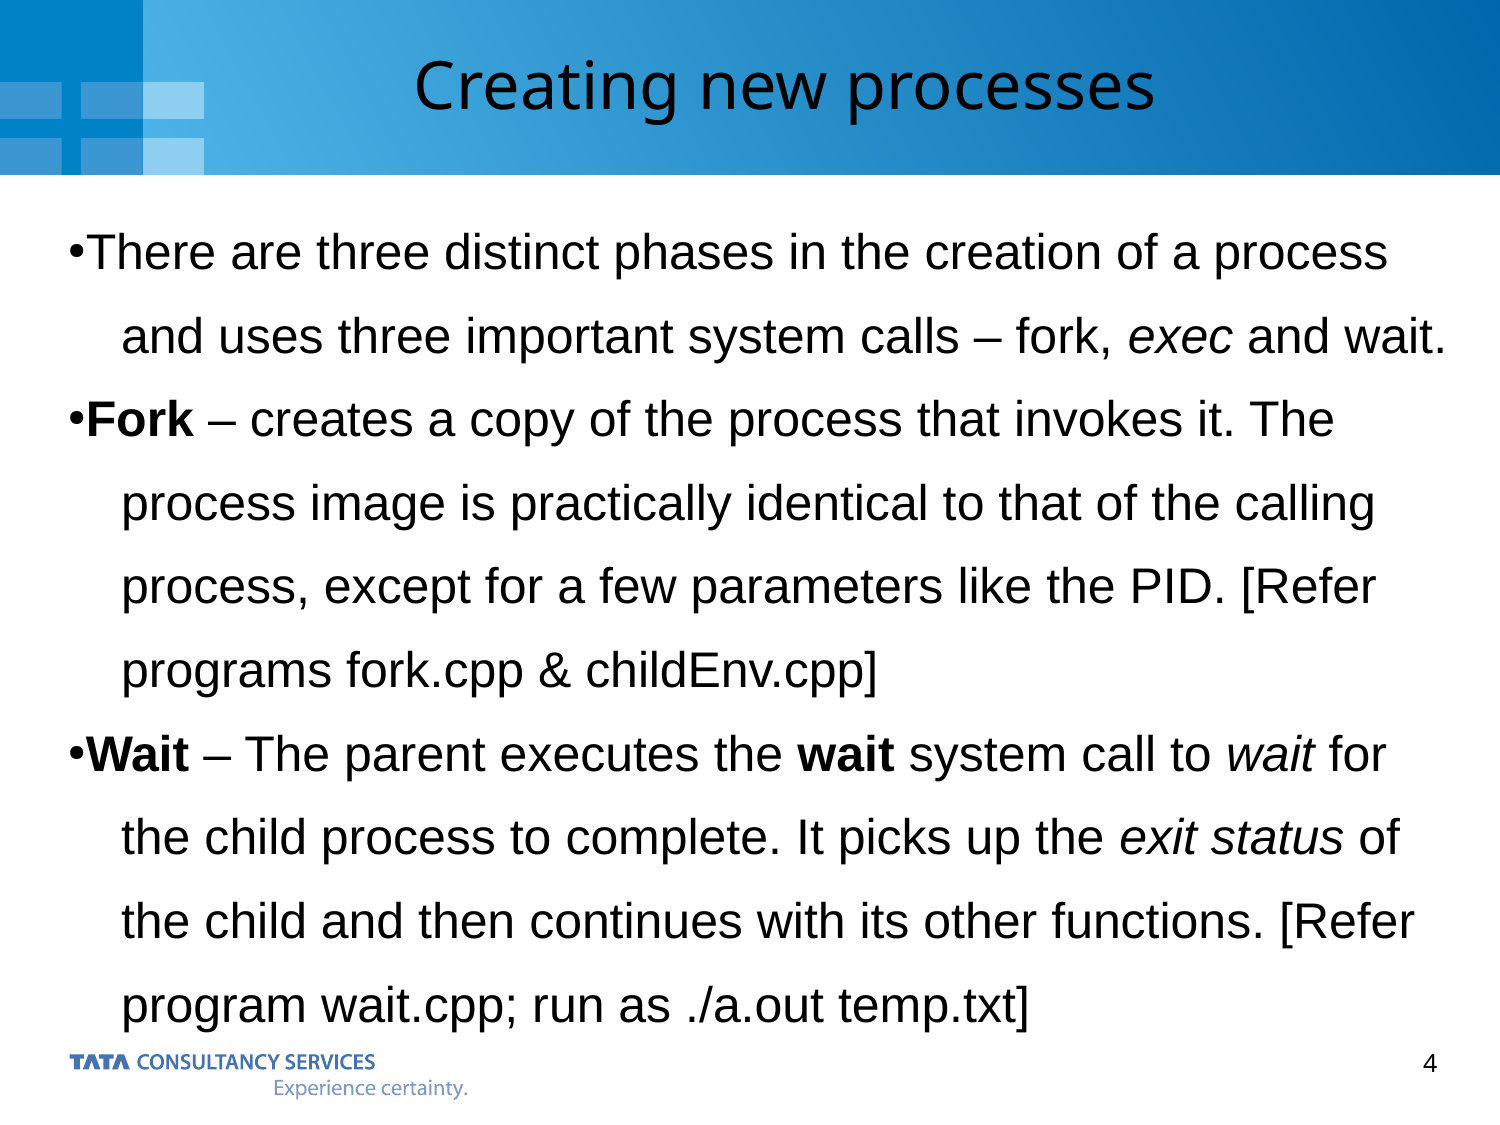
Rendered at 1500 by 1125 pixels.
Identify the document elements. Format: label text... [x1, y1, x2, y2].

text_box There are three distinct phases in the creation of a process and uses three important system calls – fork, exec and wait. Fork – creates a copy of the process that invokes it. The process image is practically identical to that of the calling process, except for a few parameters like the PID. [Refer programs fork.cpp & childEnv.cpp] Wait – The parent executes the wait system call to wait for the child process to complete. It picks up the exit status of the child and then continues with its other functions. [Refer program wait.cpp; run as ./a.out temp.txt] [35, 188, 1465, 1040]
text_box Creating new processes [224, 11, 1347, 154]
